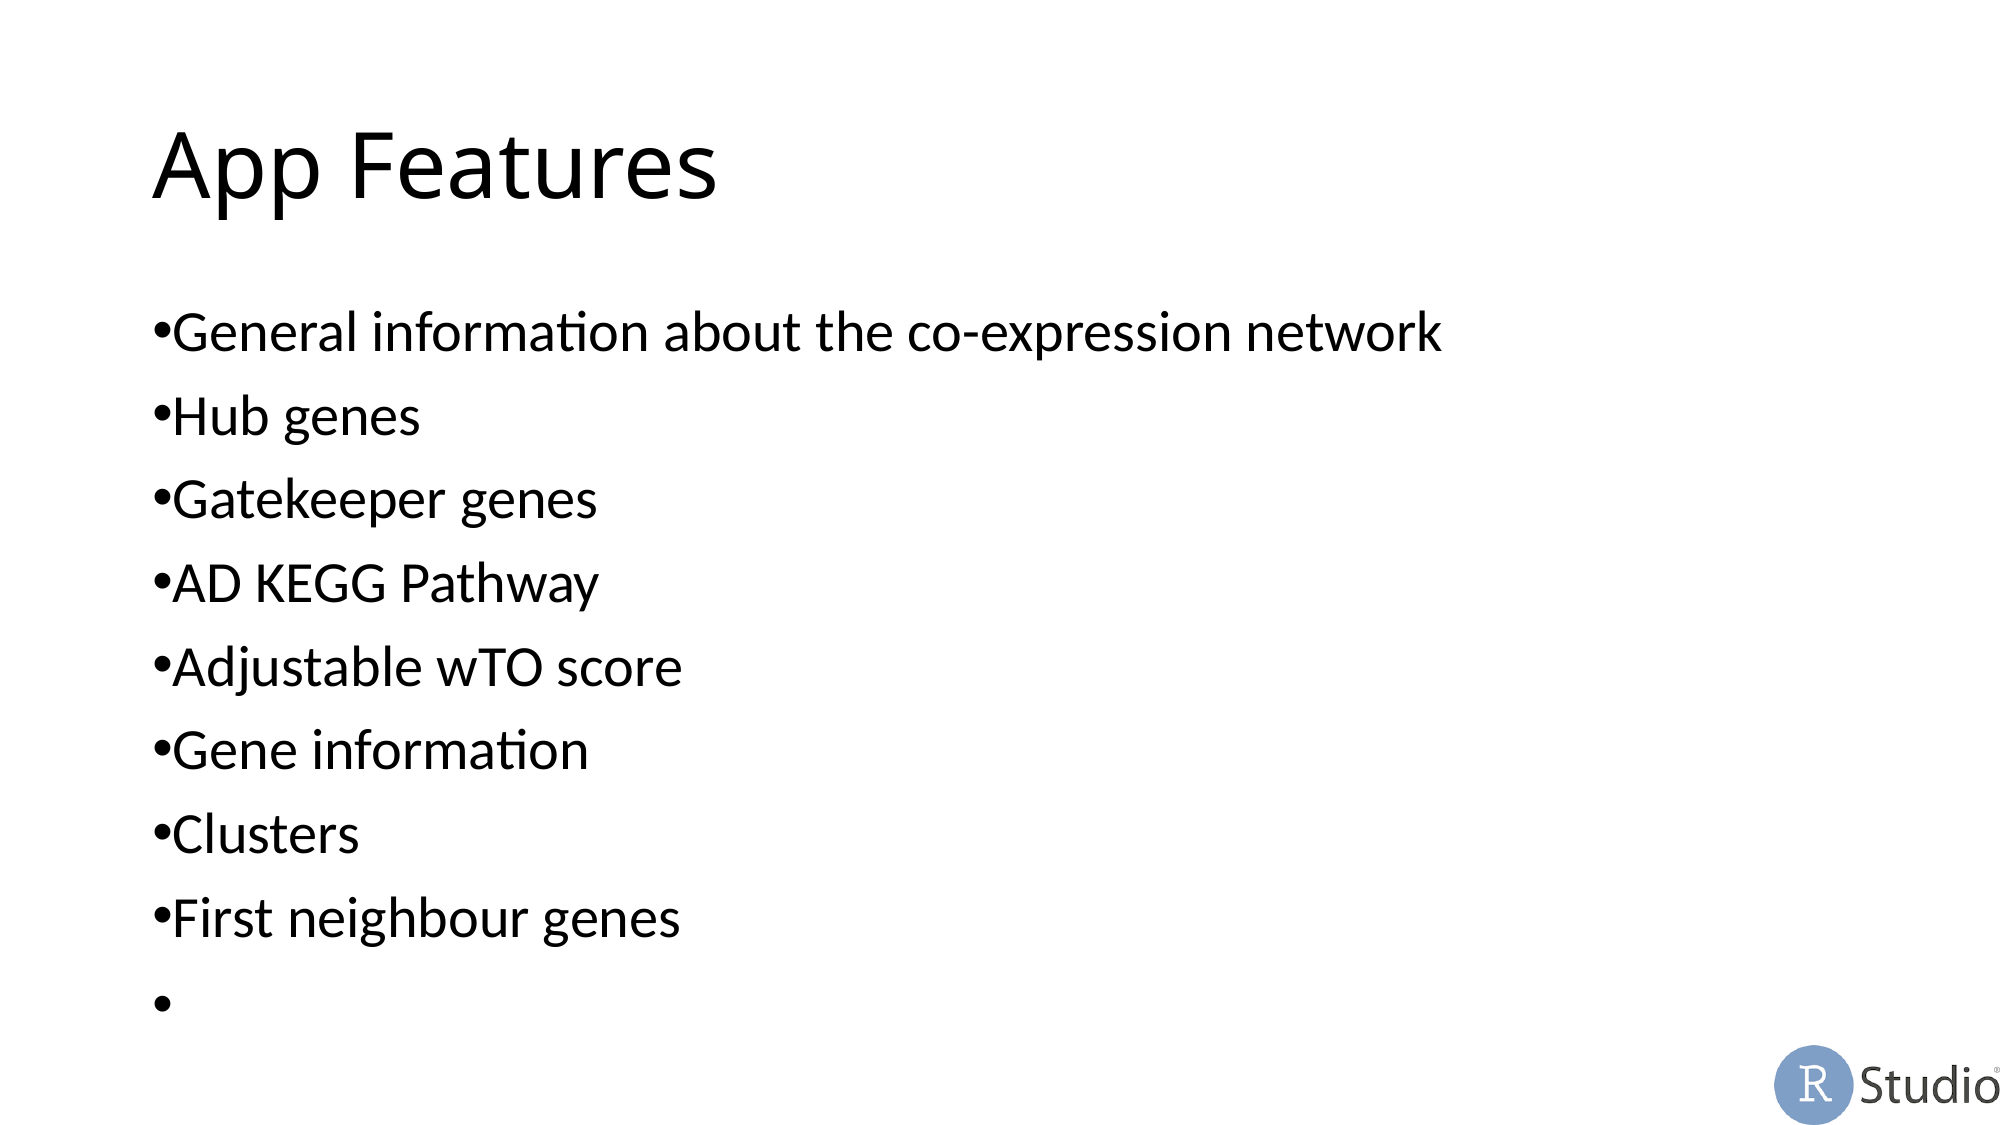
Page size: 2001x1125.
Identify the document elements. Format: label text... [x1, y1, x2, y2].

picture [1774, 1045, 2000, 1125]
list General information about the co-expression network Hub genes Gatekeeper genes AD KEGG Pathway Adjustable wTO score Gene information Clusters First neighbour genes [137, 293, 1863, 1008]
title App Features [137, 59, 1863, 278]
